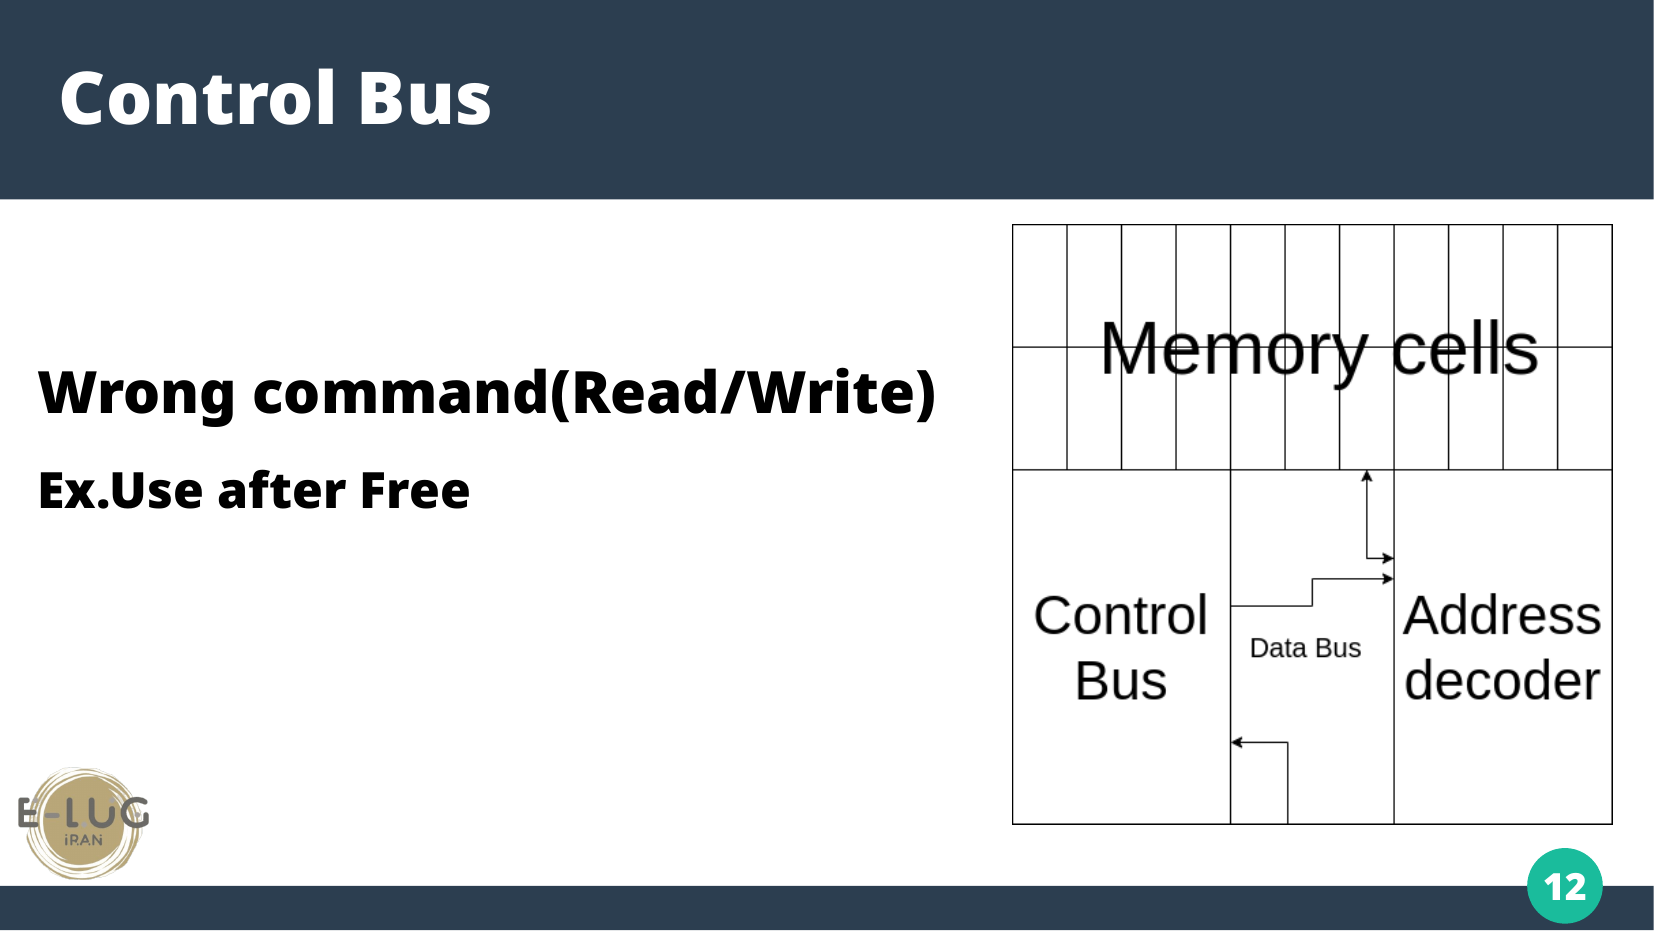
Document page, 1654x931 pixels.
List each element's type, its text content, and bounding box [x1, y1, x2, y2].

title Ex.Use after Free [37, 430, 1013, 549]
picture [1012, 224, 1613, 826]
picture [0, 749, 168, 901]
title Control Bus [59, 37, 1595, 155]
title Wrong command(Read/Write) [37, 332, 1013, 430]
